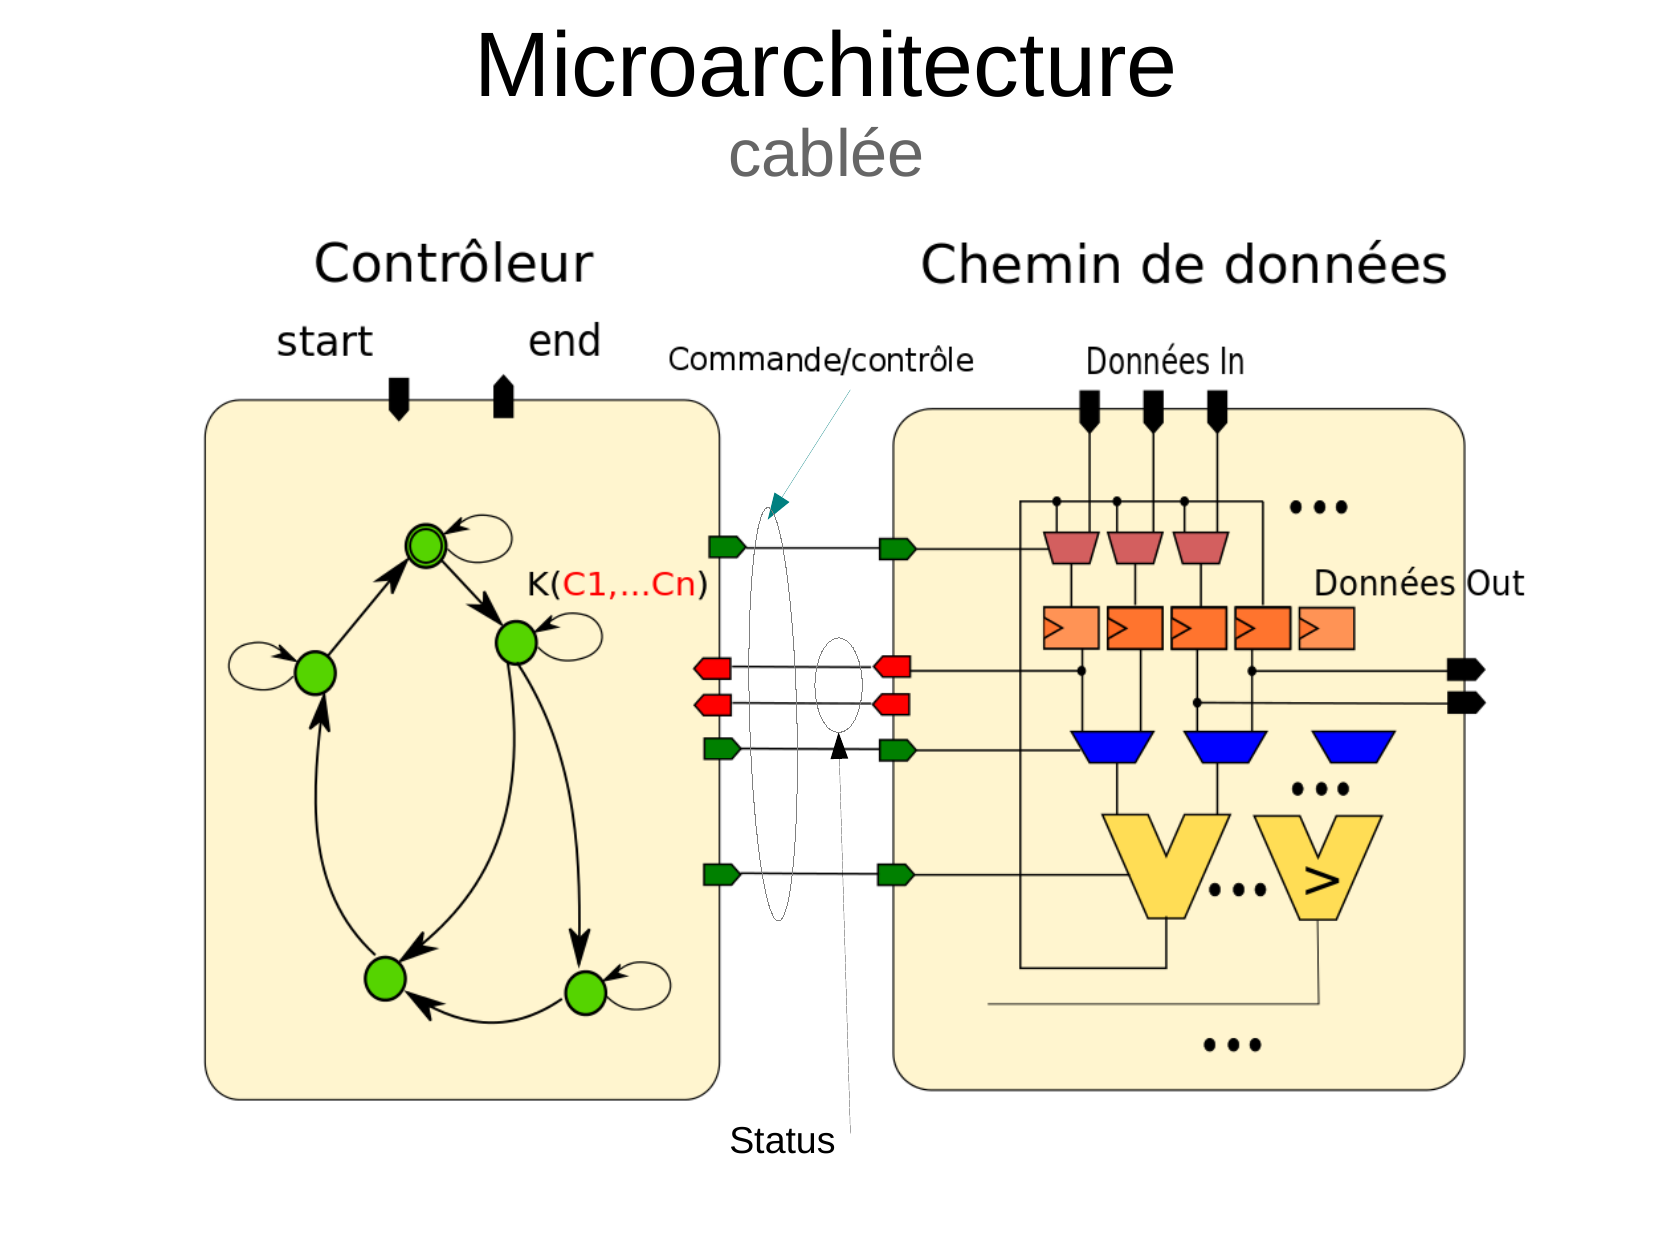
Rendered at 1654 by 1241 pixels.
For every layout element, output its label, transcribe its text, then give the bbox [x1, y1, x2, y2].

title Microarchitecture cablée [82, 13, 1571, 293]
text_box Status [714, 1112, 851, 1170]
picture [165, 188, 1560, 1158]
